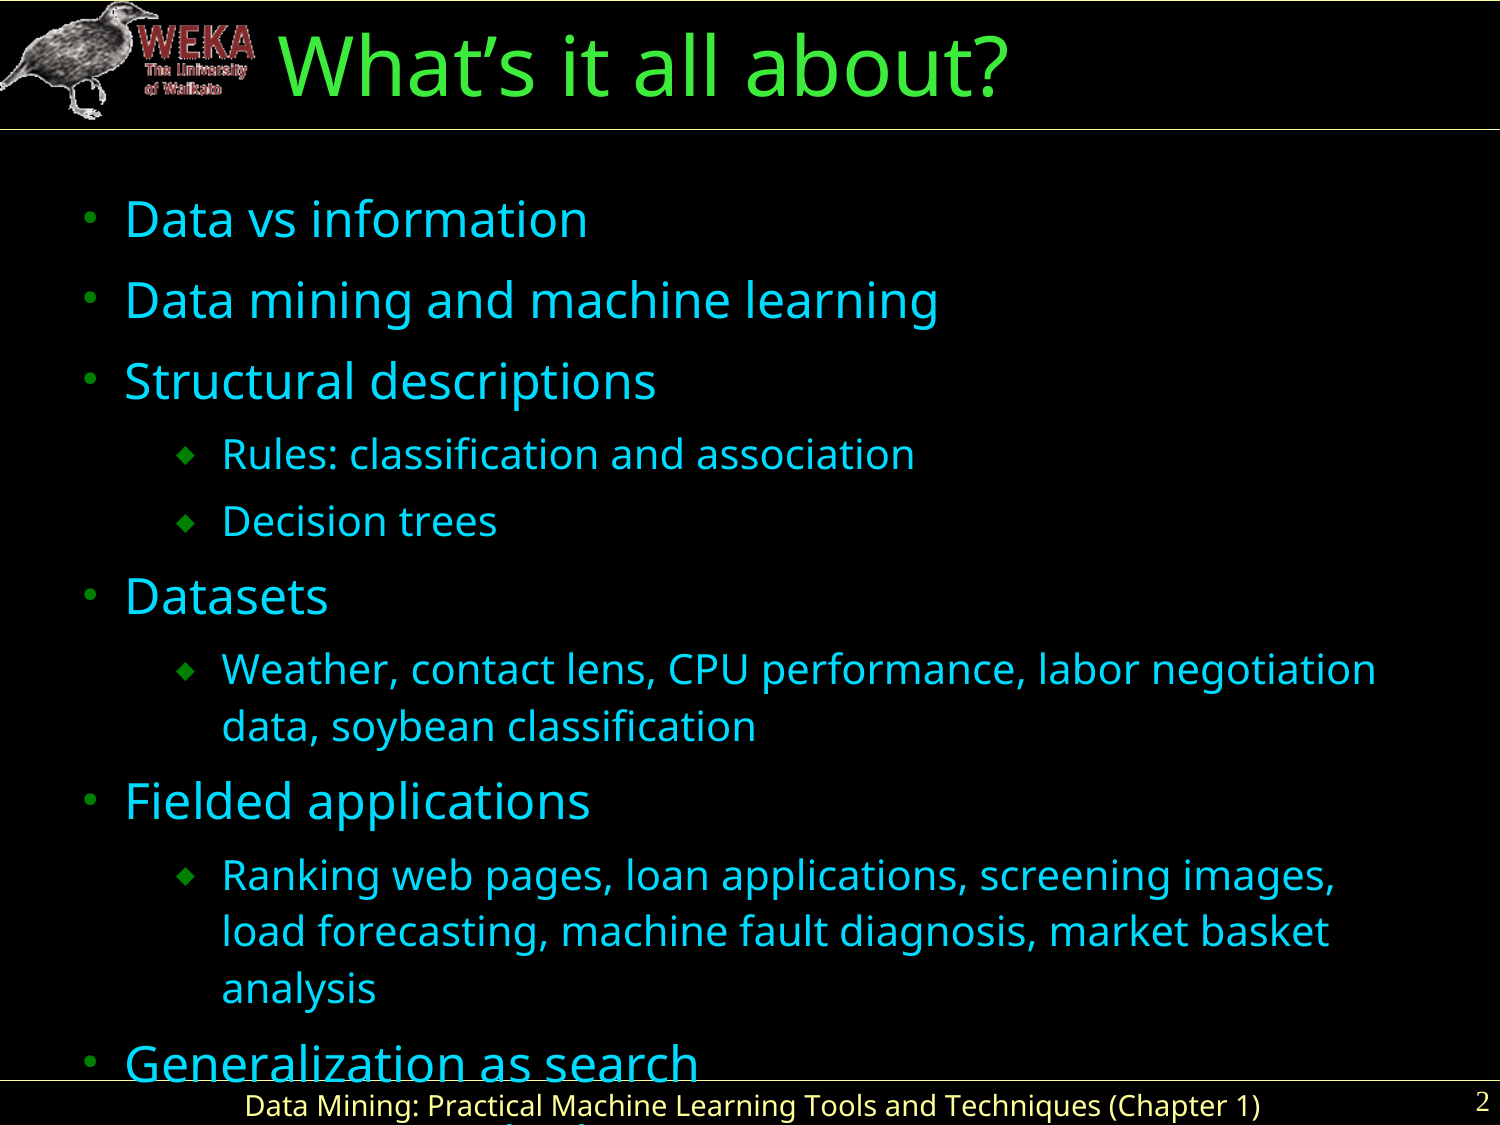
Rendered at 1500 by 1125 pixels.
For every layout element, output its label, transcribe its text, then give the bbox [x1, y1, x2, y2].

picture [0, 1, 263, 129]
title What’s it all about? [263, 0, 1500, 159]
list Data vs information Data mining and machine learning Structural descriptions Rules: classification and association Decision trees Datasets Weather, contact lens, CPU performance, labor negotiation data, soybean classification Fielded applications Ranking web pages, loan applications, screening images, load forecasting, machine fault diagnosis, market basket analysis Generalization as search Data mining and ethics [67, 177, 1418, 1093]
